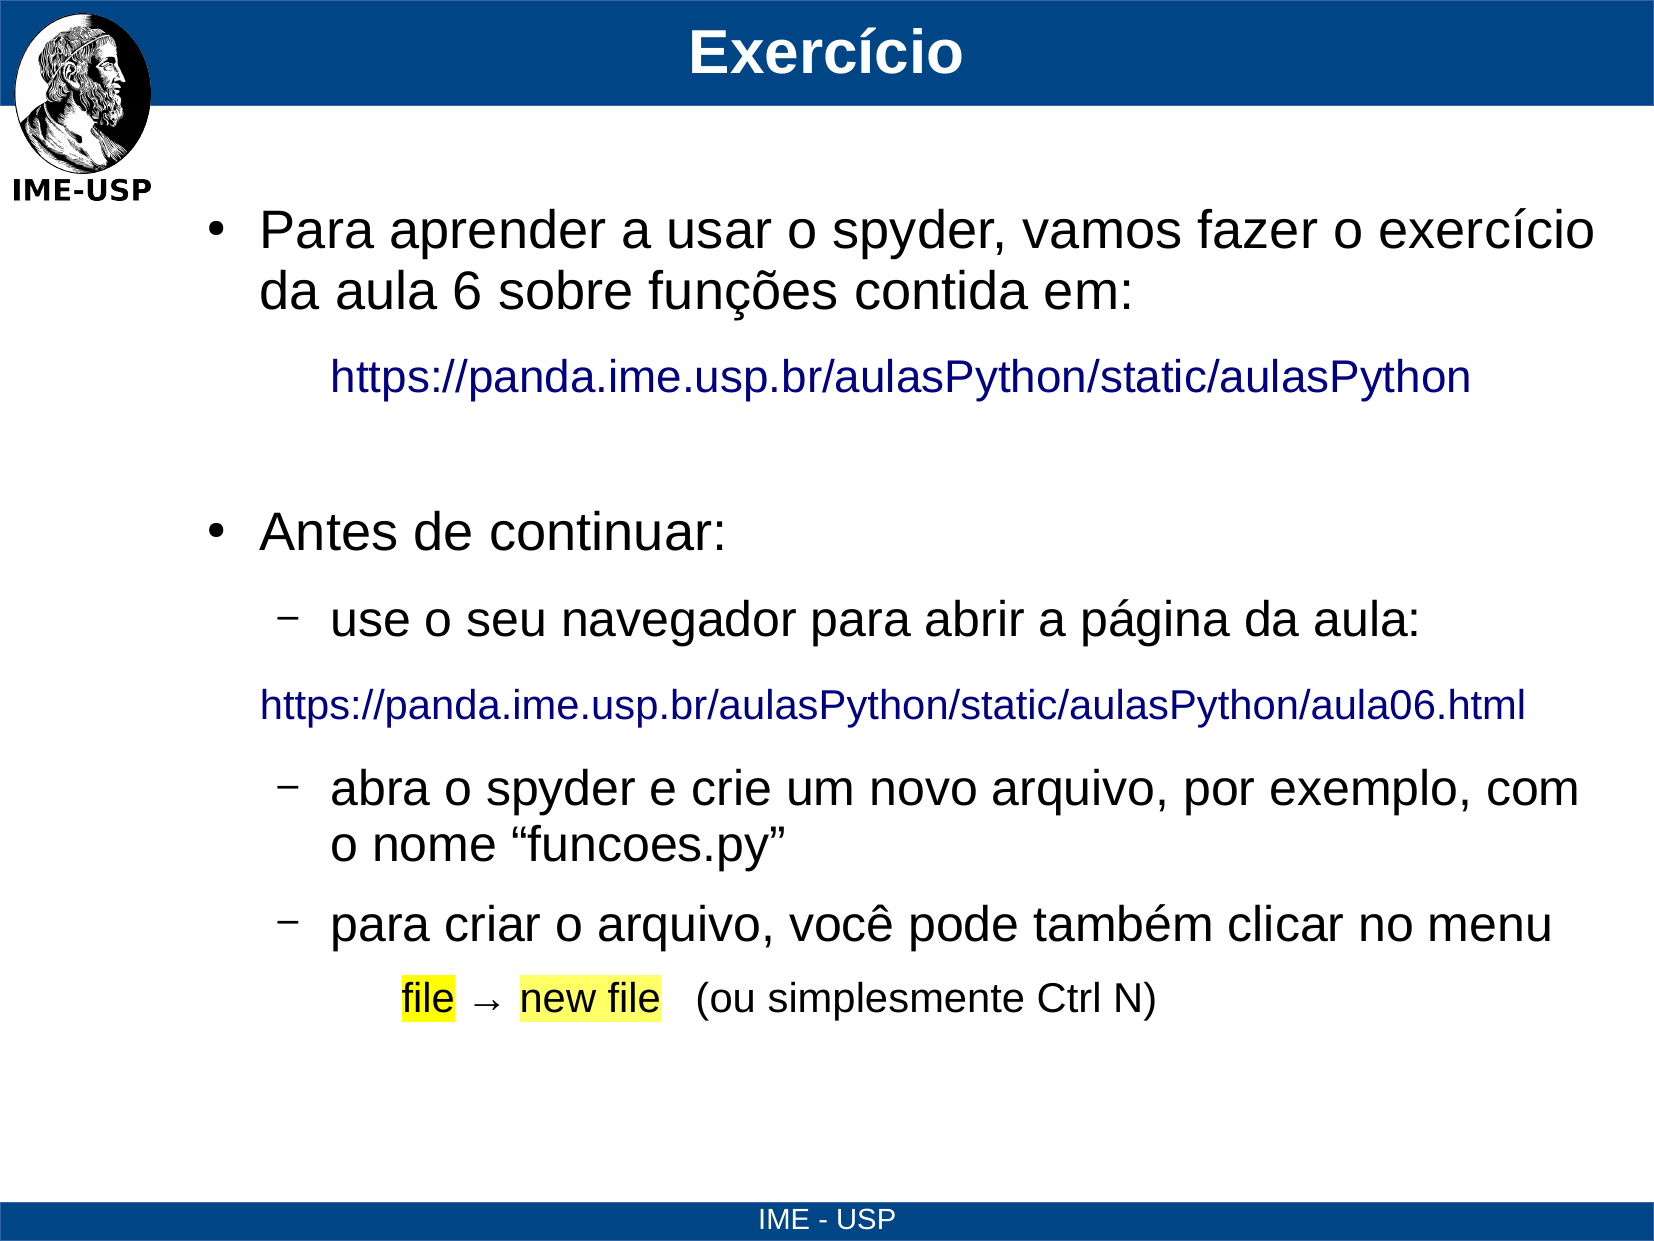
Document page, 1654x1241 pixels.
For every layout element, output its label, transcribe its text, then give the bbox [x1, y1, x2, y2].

picture [14, 106, 151, 201]
title Exercício [0, 0, 1654, 106]
list Para aprender a usar o spyder, vamos fazer o exercício da aula 6 sobre funções contida em: https://panda.ime.usp.br/aulasPython/static/aulasPython Antes de continuar: use o seu navegador para abrir a página da aula: https://panda.ime.usp.br/aulasPython/static/aulasPython/aula06.html abra o spyder e crie um novo arquivo, por exemplo, com o nome “funcoes.py” para criar o arquivo, você pode também clicar no menu file → new file (ou simplesmente Ctrl N) [188, 199, 1601, 1134]
